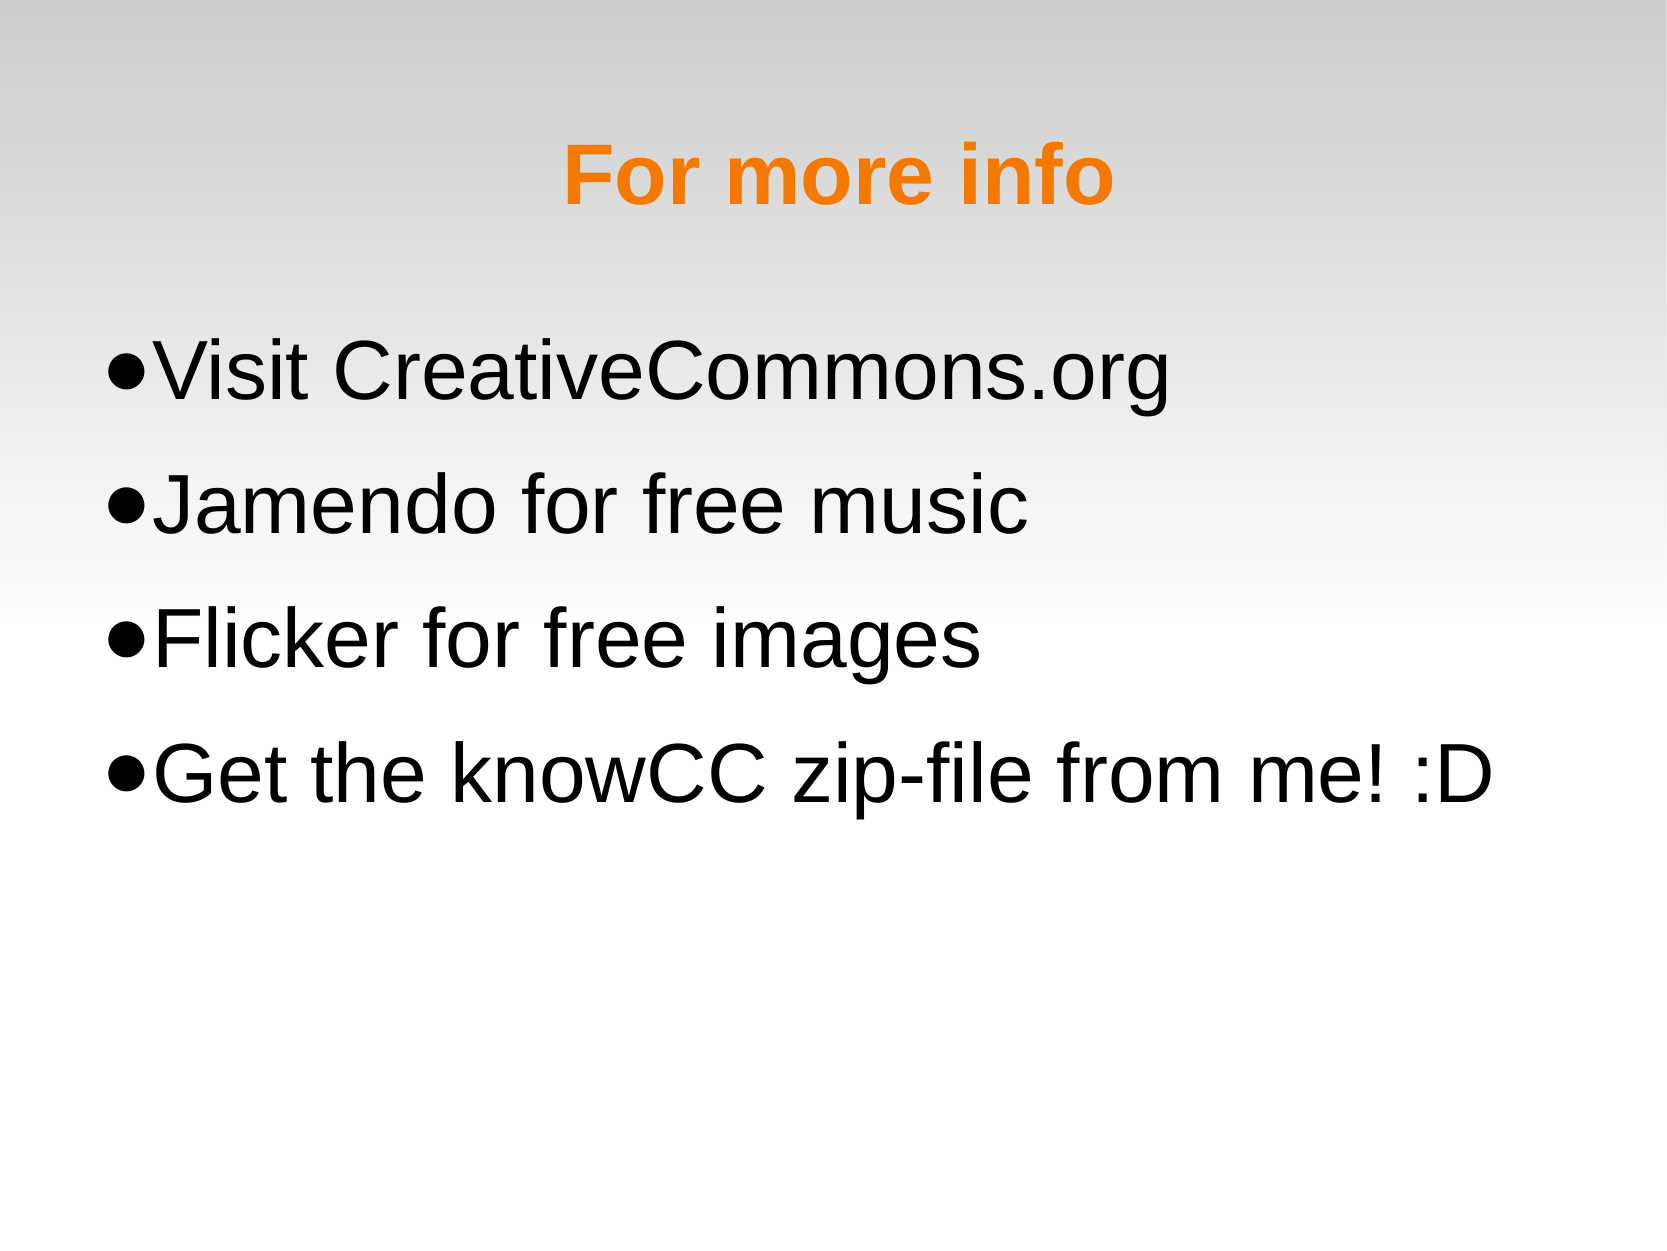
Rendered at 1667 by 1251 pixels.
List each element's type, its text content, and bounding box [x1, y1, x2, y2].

list Visit CreativeCommons.org Jamendo for free music Flicker for free images Get the knowCC zip-file from me! :D [83, 298, 1596, 1130]
title For more info [83, 51, 1596, 272]
picture [0, 0, 1667, 1250]
